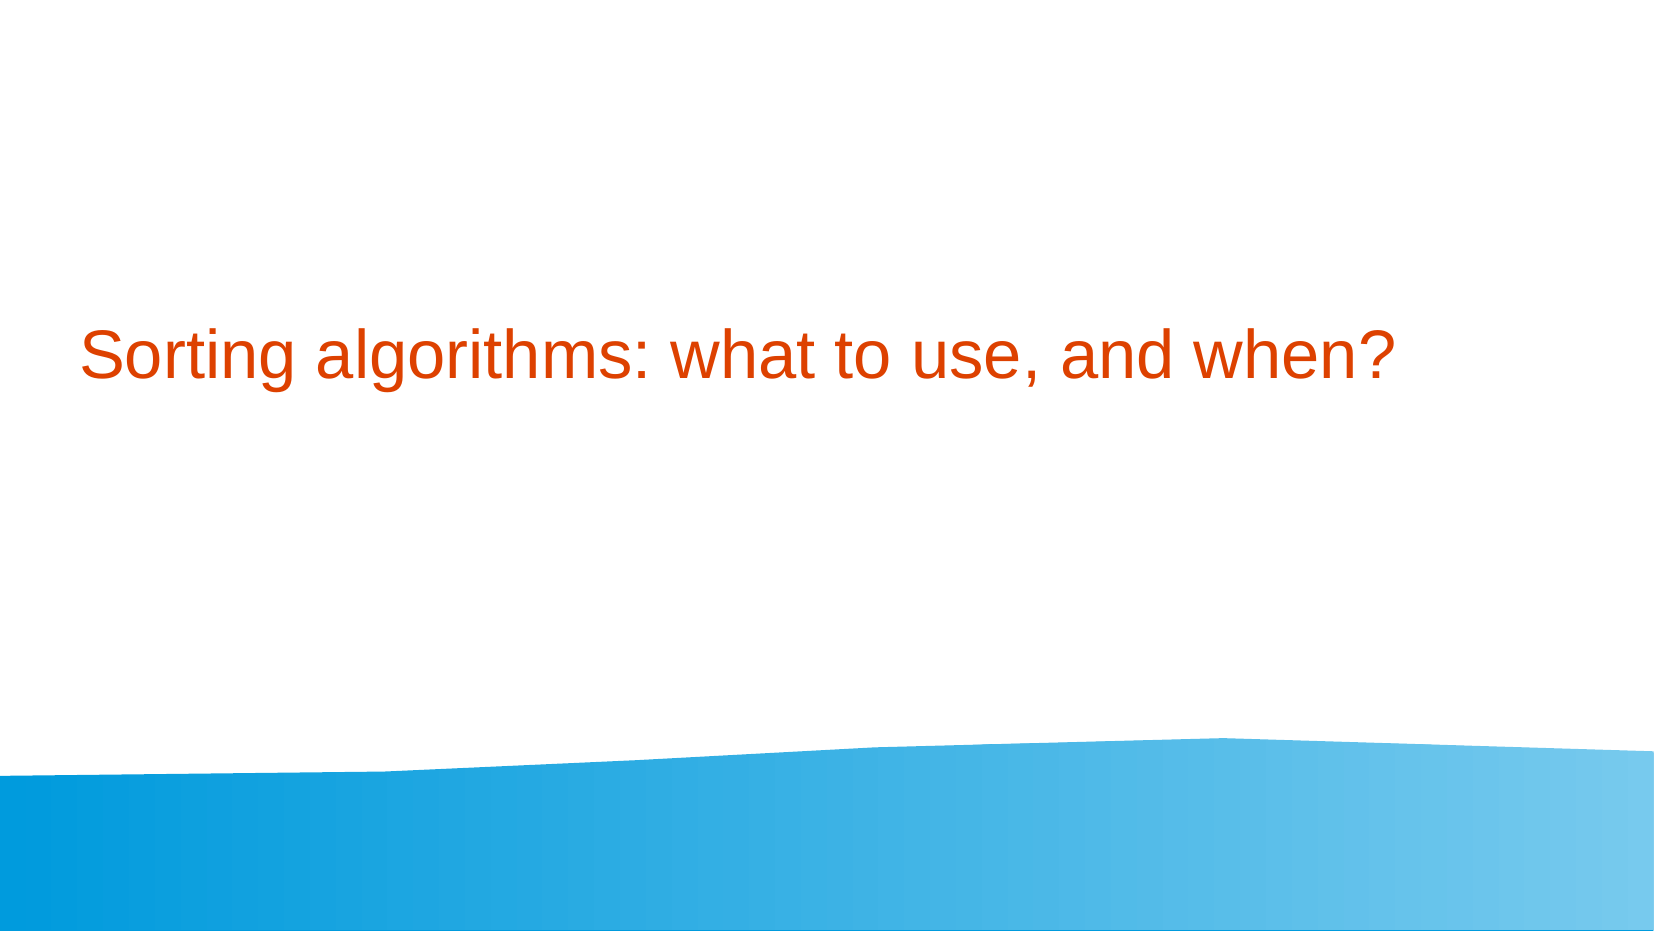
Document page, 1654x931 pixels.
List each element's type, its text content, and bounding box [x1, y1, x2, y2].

title Sorting algorithms: what to use, and when? [0, 265, 1477, 443]
